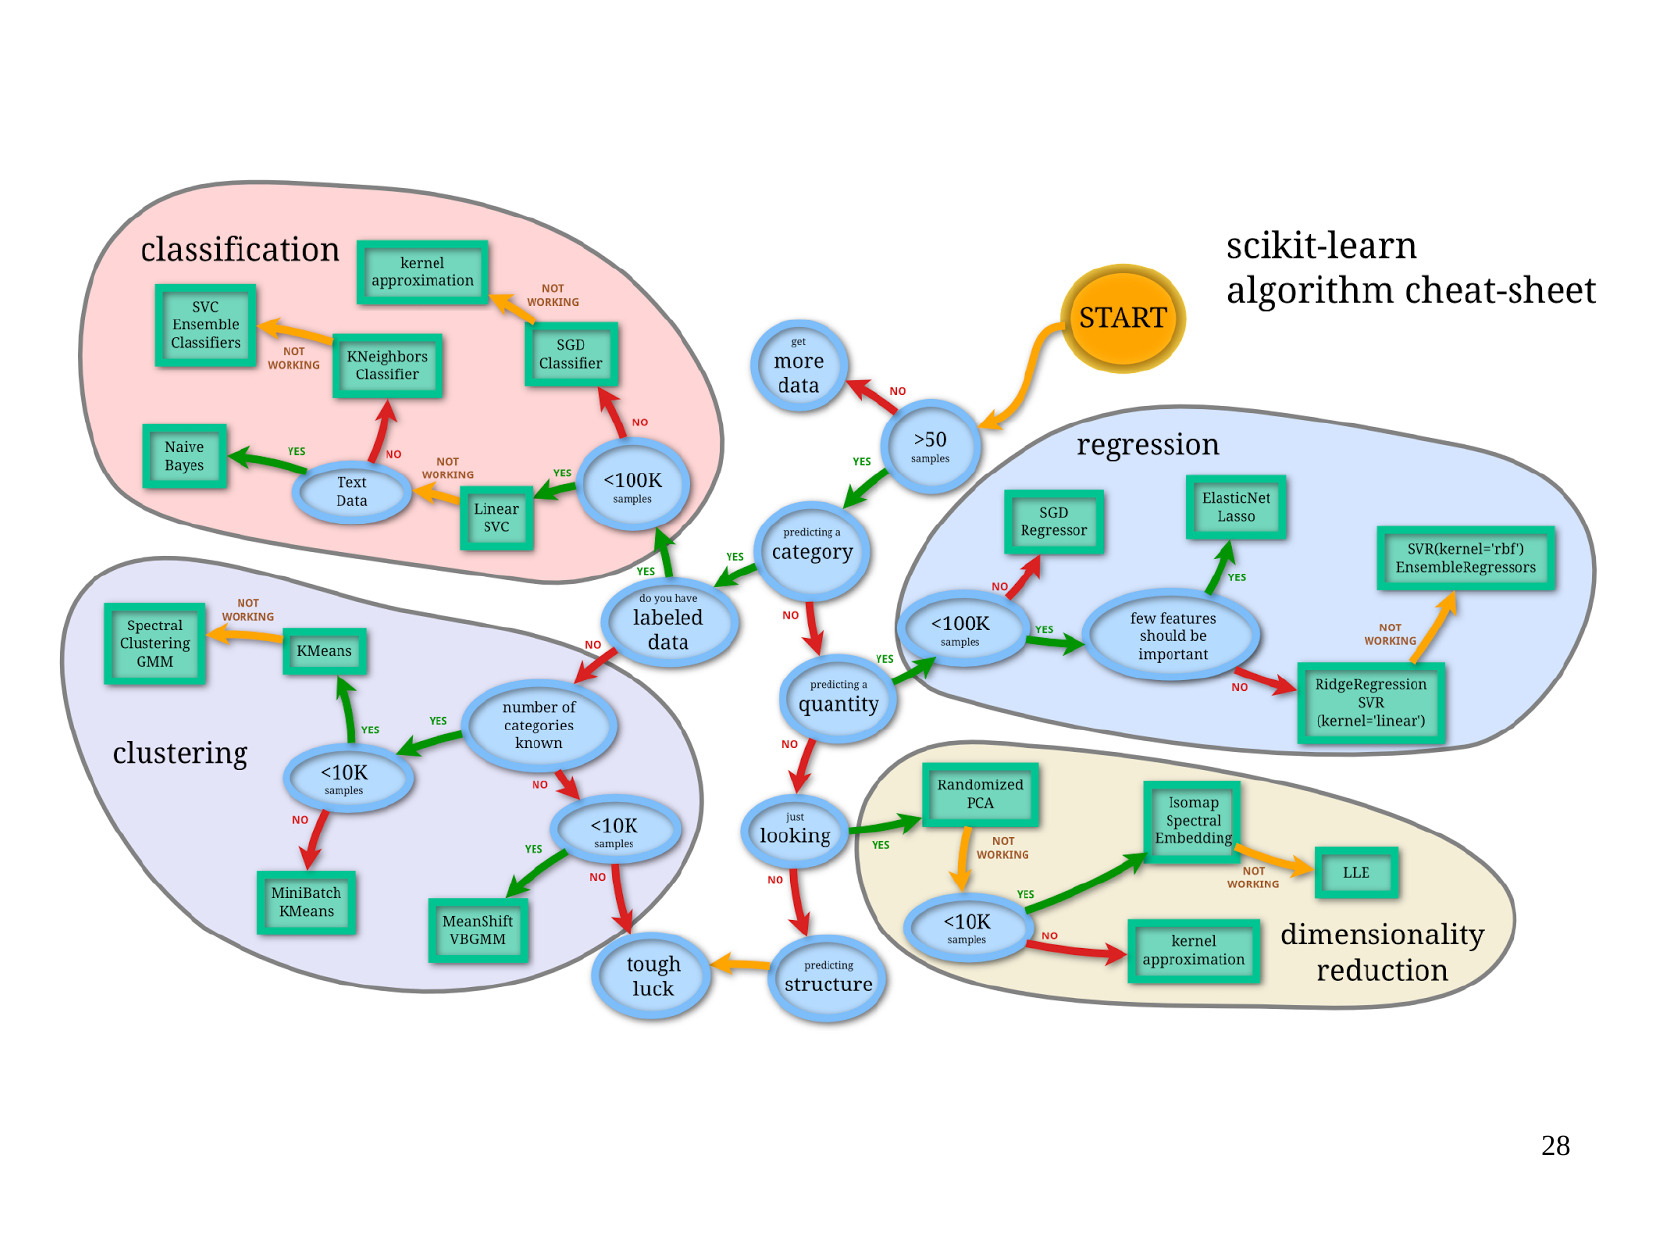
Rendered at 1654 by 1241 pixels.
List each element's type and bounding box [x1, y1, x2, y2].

picture [45, 166, 1613, 1037]
